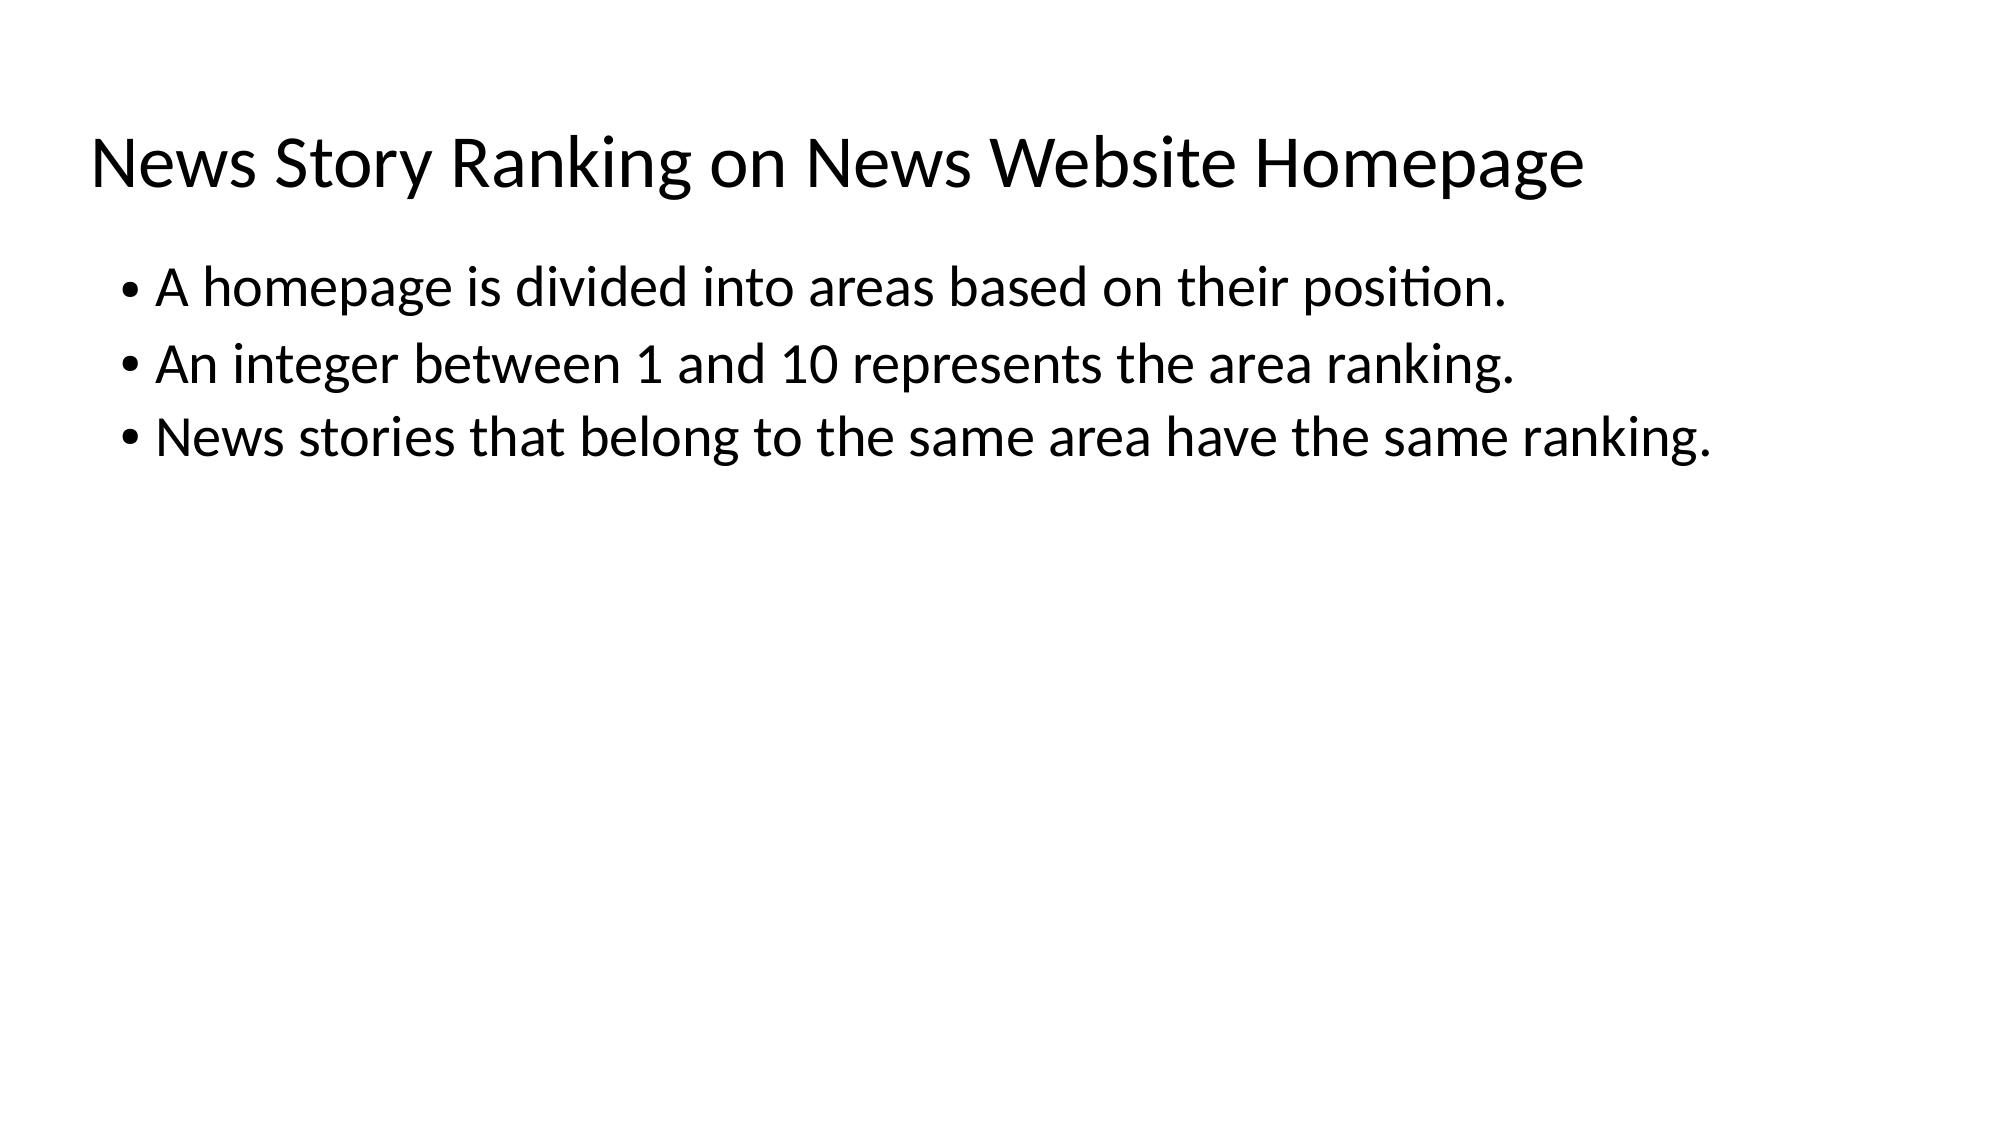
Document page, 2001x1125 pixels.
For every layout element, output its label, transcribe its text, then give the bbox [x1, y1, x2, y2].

title News Story Ranking on News Website Homepage [90, 59, 1951, 278]
text_box A homepage is divided into areas based on their position. An integer between 1 and 10 represents the area ranking. News stories that belong to the same area have the same ranking. [105, 254, 1906, 563]
